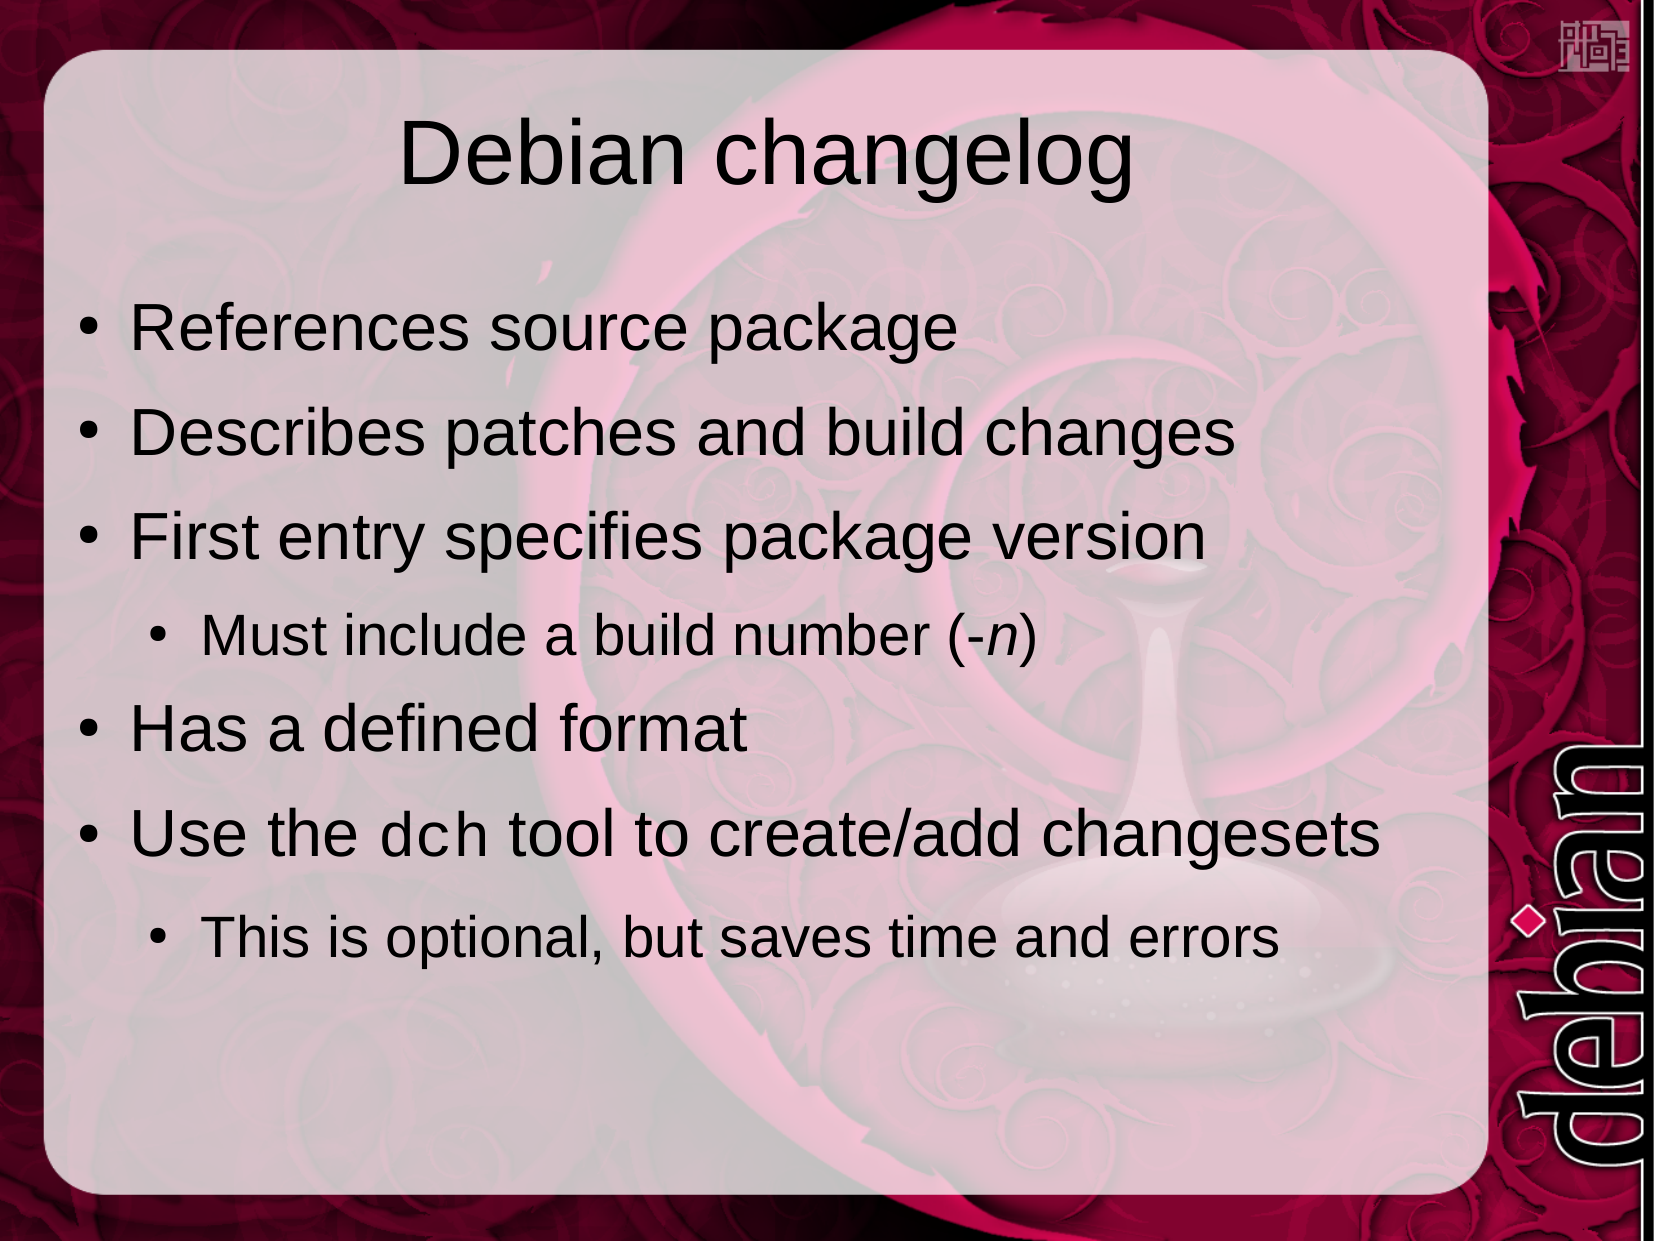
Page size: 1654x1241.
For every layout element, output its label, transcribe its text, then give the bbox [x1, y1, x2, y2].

title Debian changelog [59, 49, 1477, 257]
picture [0, 0, 1654, 1241]
list References source package Describes patches and build changes First entry specifies package version Must include a build number (-n) Has a defined format Use the dch tool to create/add changesets This is optional, but saves time and errors [59, 290, 1477, 1010]
